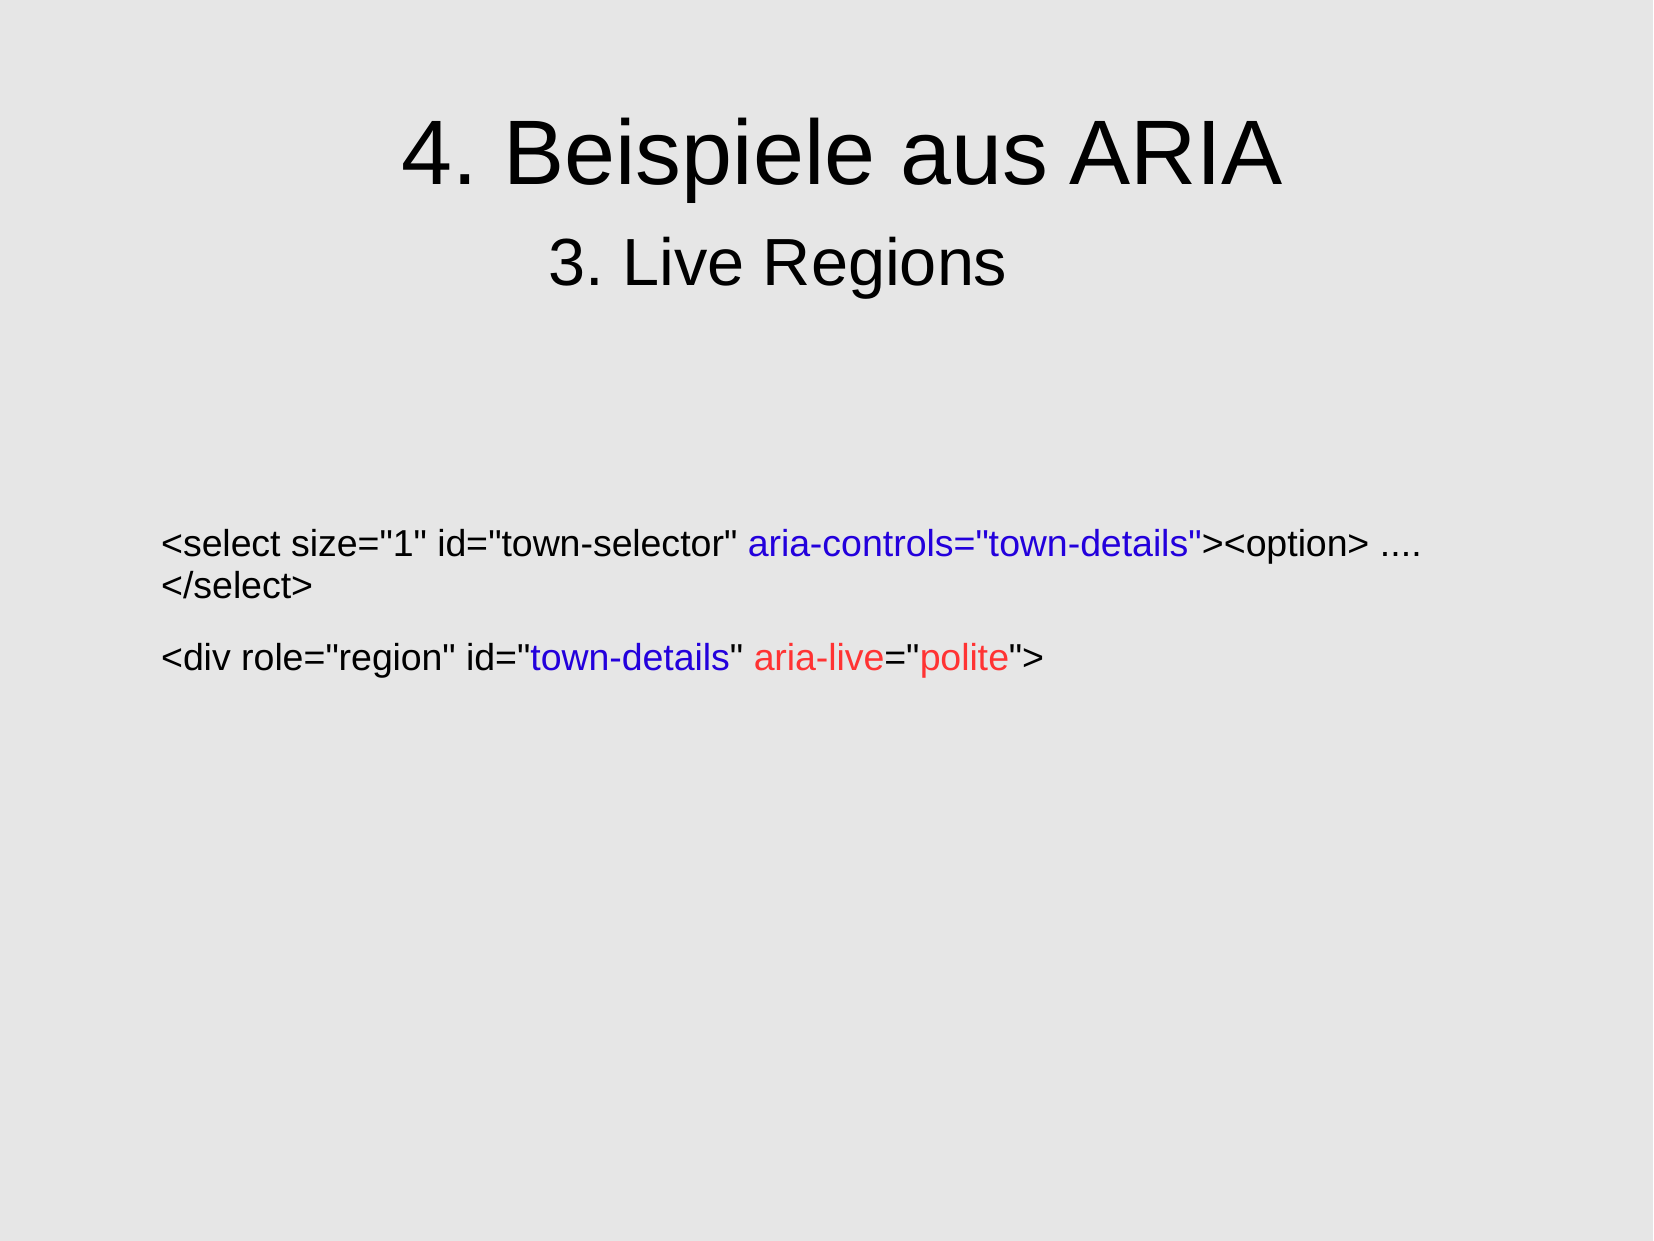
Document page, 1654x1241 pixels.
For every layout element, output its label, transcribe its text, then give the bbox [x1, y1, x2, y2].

list <select size="1" id="town-selector" aria-controls="town-details"><option> .... </select> <div role="region" id="town-details" aria-live="polite"> [160, 522, 1557, 718]
title 4. Beispiele aus ARIA [82, 49, 1571, 257]
list 3. Live Regions [548, 225, 1105, 361]
